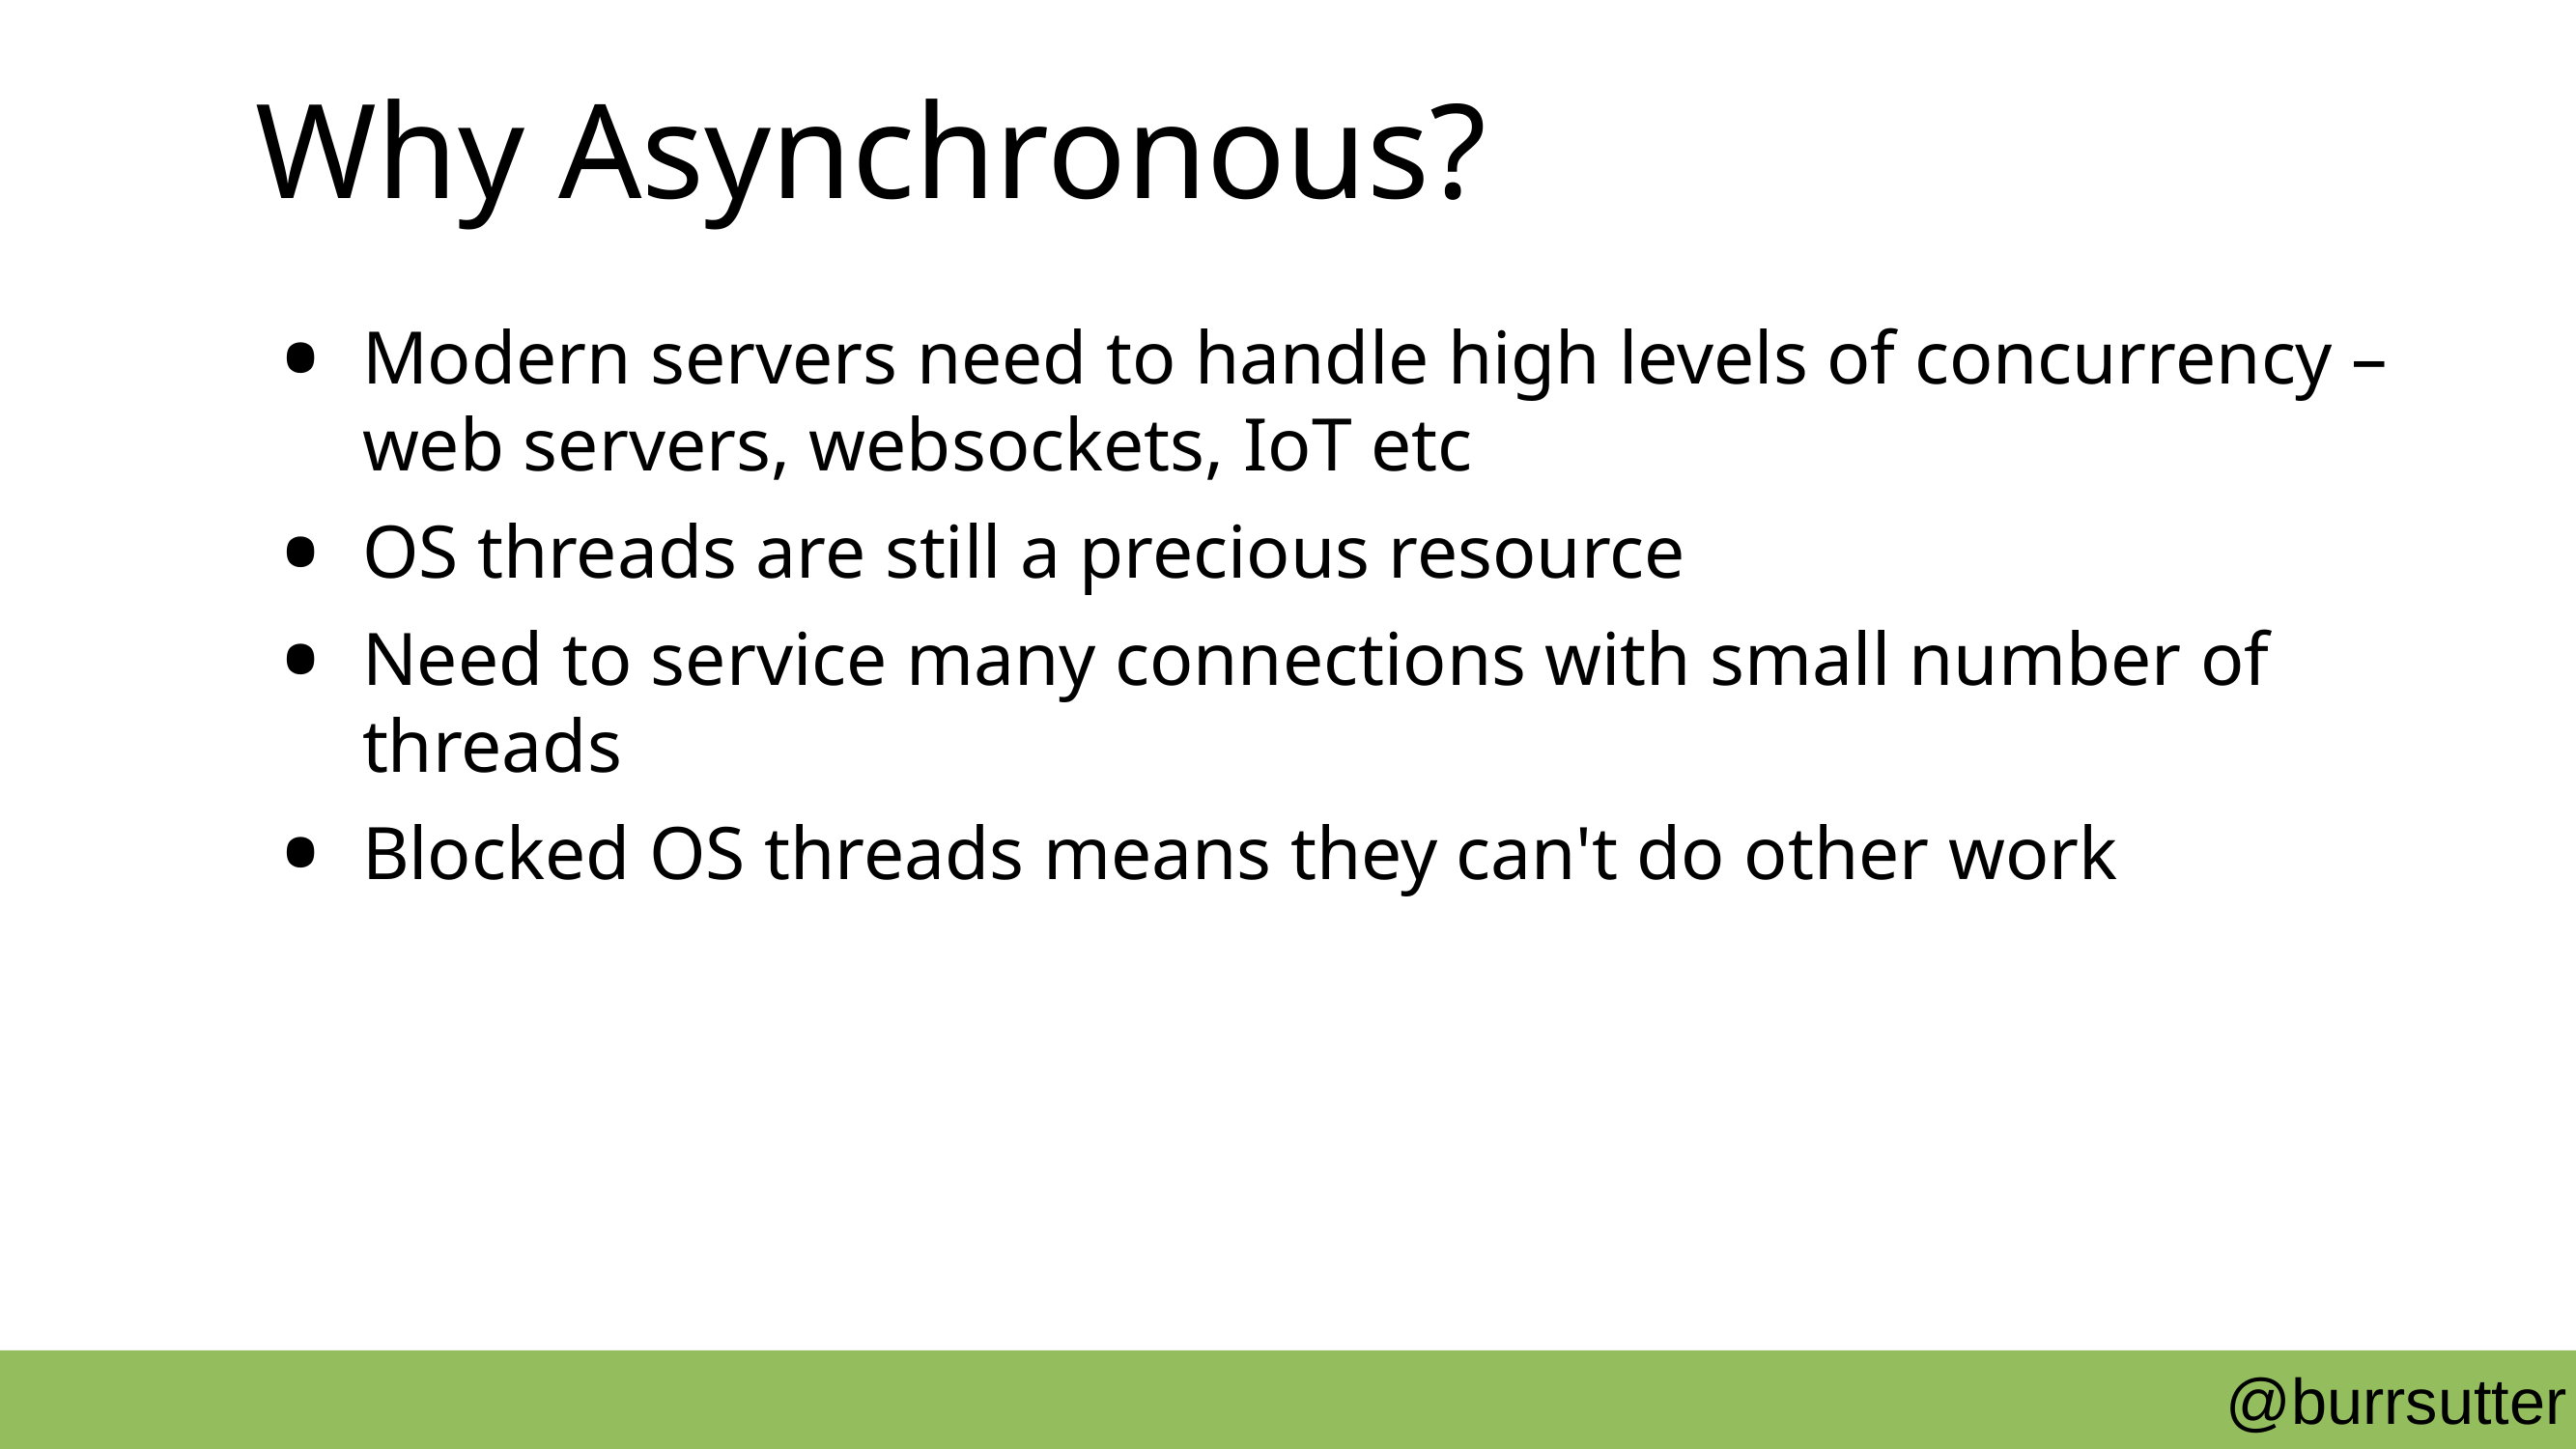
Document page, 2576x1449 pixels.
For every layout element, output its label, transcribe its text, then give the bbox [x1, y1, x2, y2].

list Modern servers need to handle high levels of concurrency – web servers, websockets, IoT etc OS threads are still a precious resource Need to service many connections with small number of threads Blocked OS threads means they can't do other work [251, 311, 2526, 1333]
title Why Asynchronous? [247, 18, 2522, 273]
